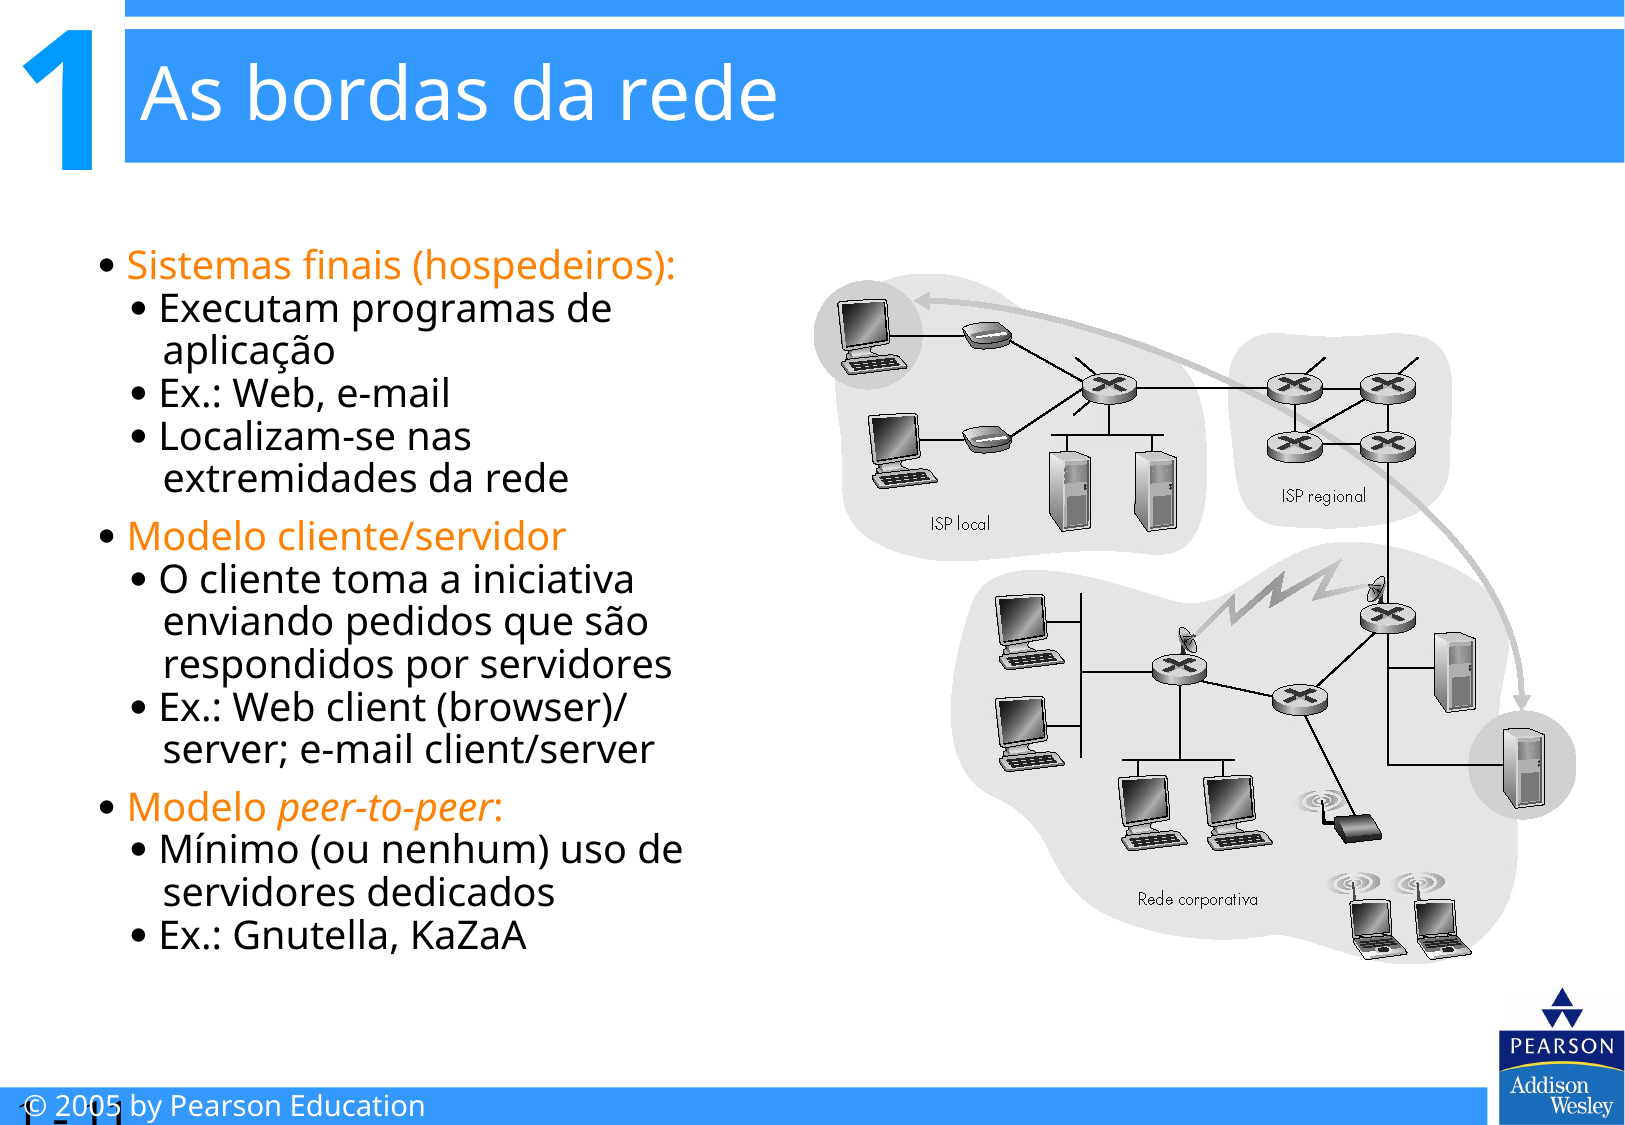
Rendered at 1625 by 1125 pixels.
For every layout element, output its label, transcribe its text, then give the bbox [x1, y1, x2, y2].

text_box As bordas da rede [125, 37, 1625, 138]
picture [1499, 987, 1625, 1125]
list  Sistemas finais (hospedeiros):  Executam programas de aplicação  Ex.: Web, e-mail  Localizam-se nas extremidades da rede  Modelo cliente/servidor  O cliente toma a iniciativa enviando pedidos que são respondidos por servidores  Ex.: Web client (browser)/ server; e-mail client/server  Modelo peer-to-peer:  Mínimo (ou nenhum) uso de servidores dedicados  Ex.: Gnutella, KaZaA [85, 237, 738, 1009]
picture [814, 274, 1576, 964]
